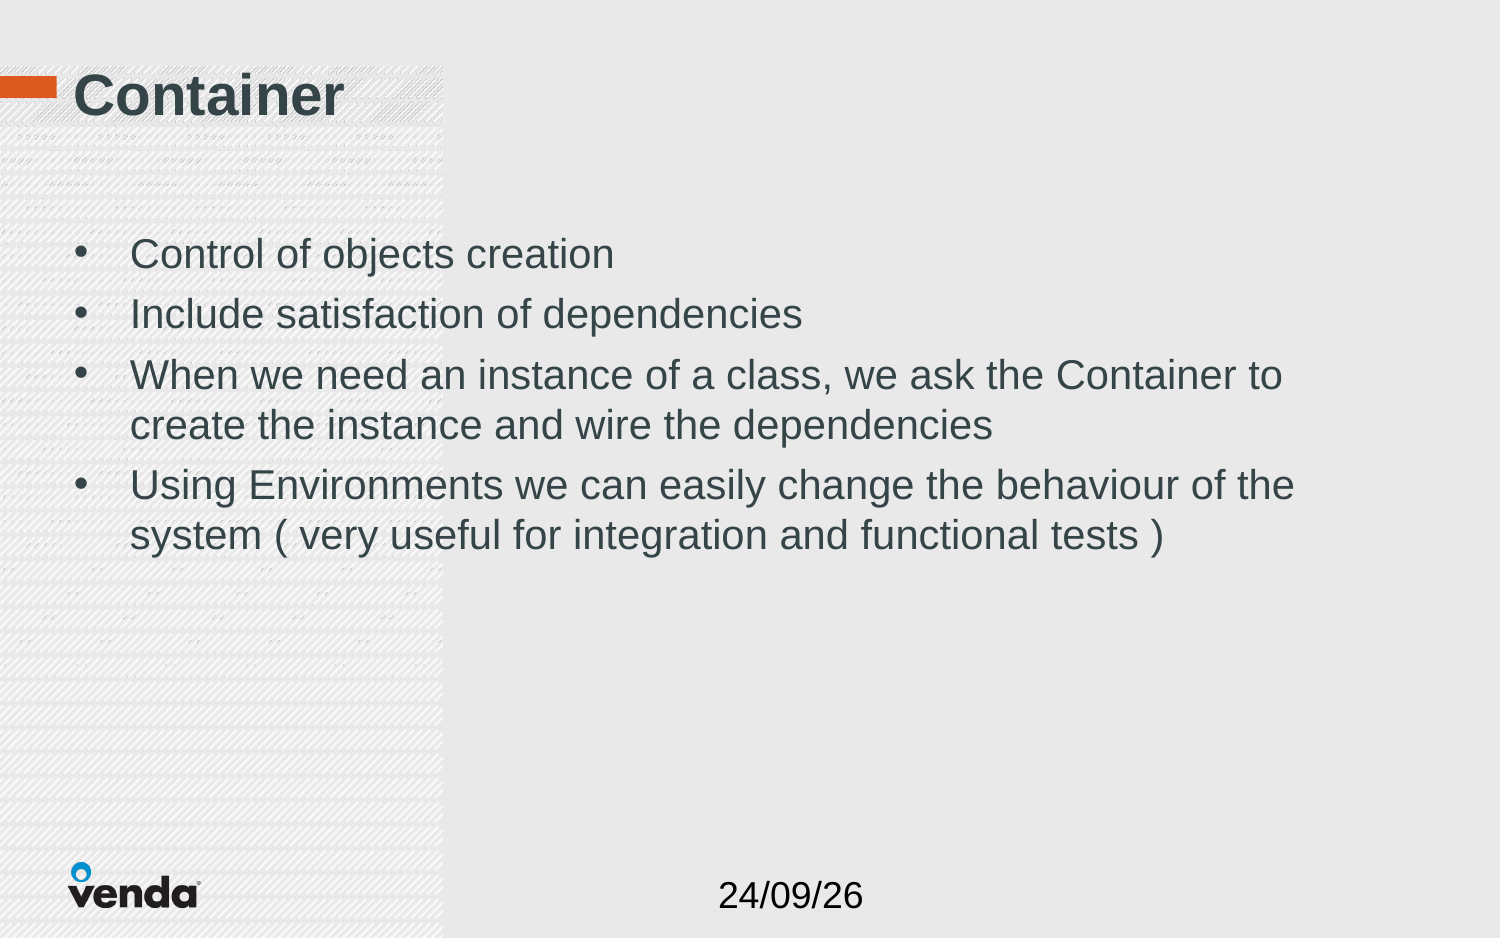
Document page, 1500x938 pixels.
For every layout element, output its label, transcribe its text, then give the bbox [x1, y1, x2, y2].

title Container [59, 65, 1410, 218]
list Control of objects creation Include satisfaction of dependencies When we need an instance of a class, we ask the Container to create the instance and wire the dependencies Using Environments we can easily change the behaviour of the system ( very useful for integration and functional tests ) [59, 218, 1410, 838]
picture [0, 66, 443, 938]
